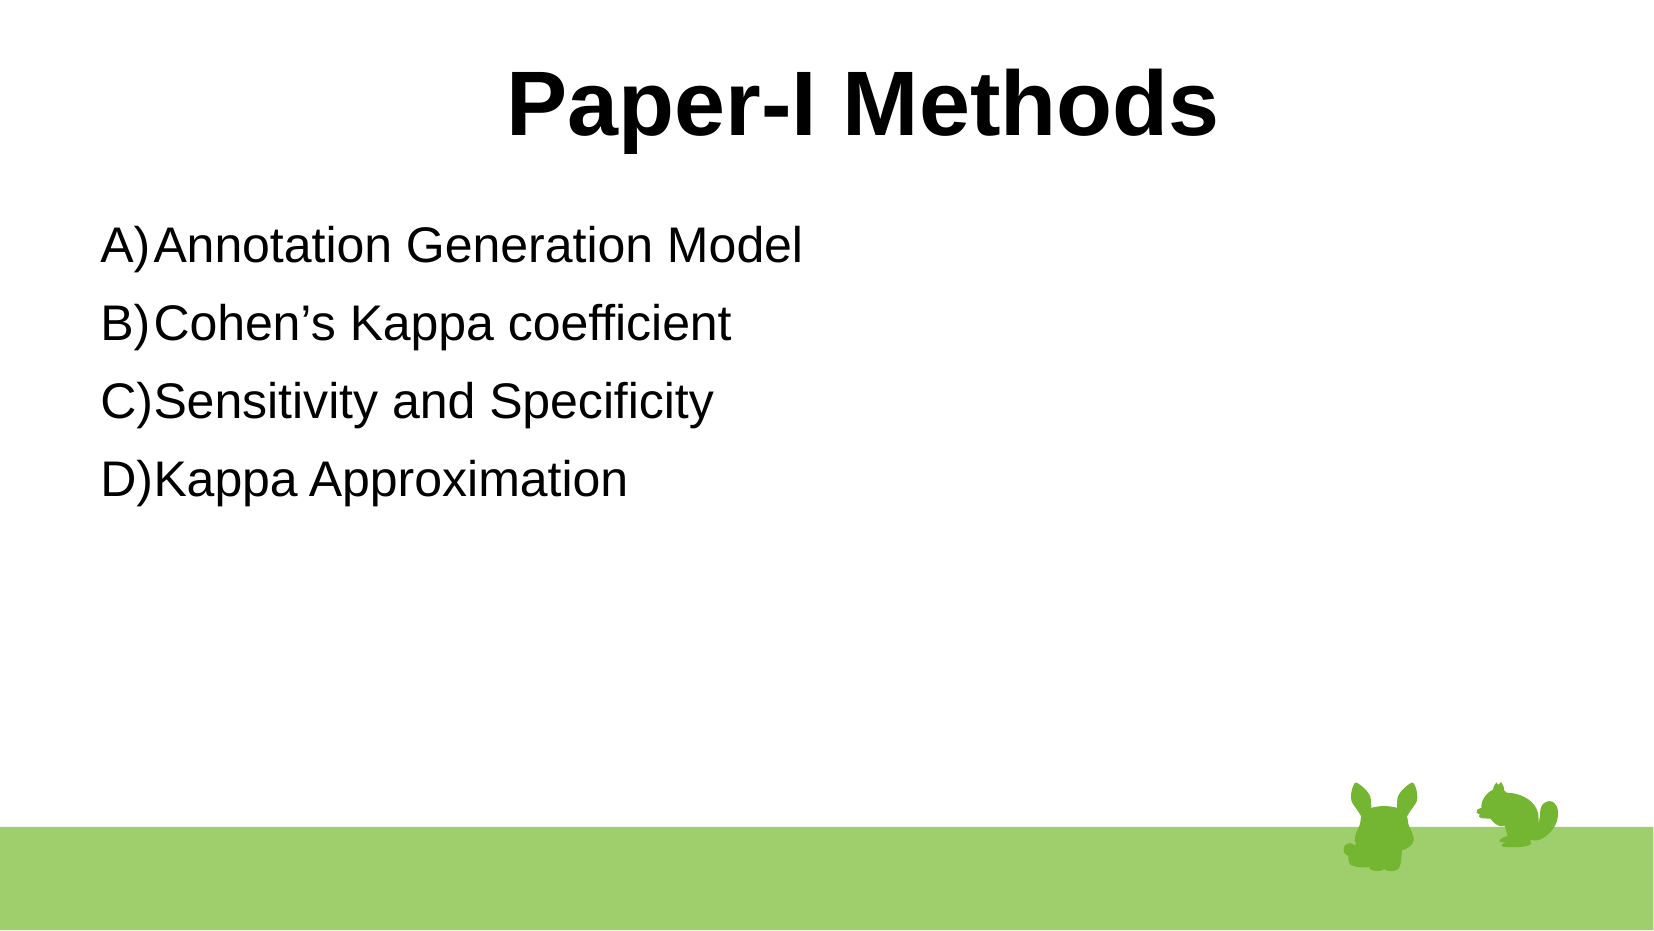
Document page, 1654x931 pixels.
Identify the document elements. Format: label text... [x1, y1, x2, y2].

title Paper-I Methods [88, 29, 1565, 178]
list Annotation Generation Model Cohen’s Kappa coefficient Sensitivity and Specificity Kappa Approximation [82, 217, 1571, 758]
